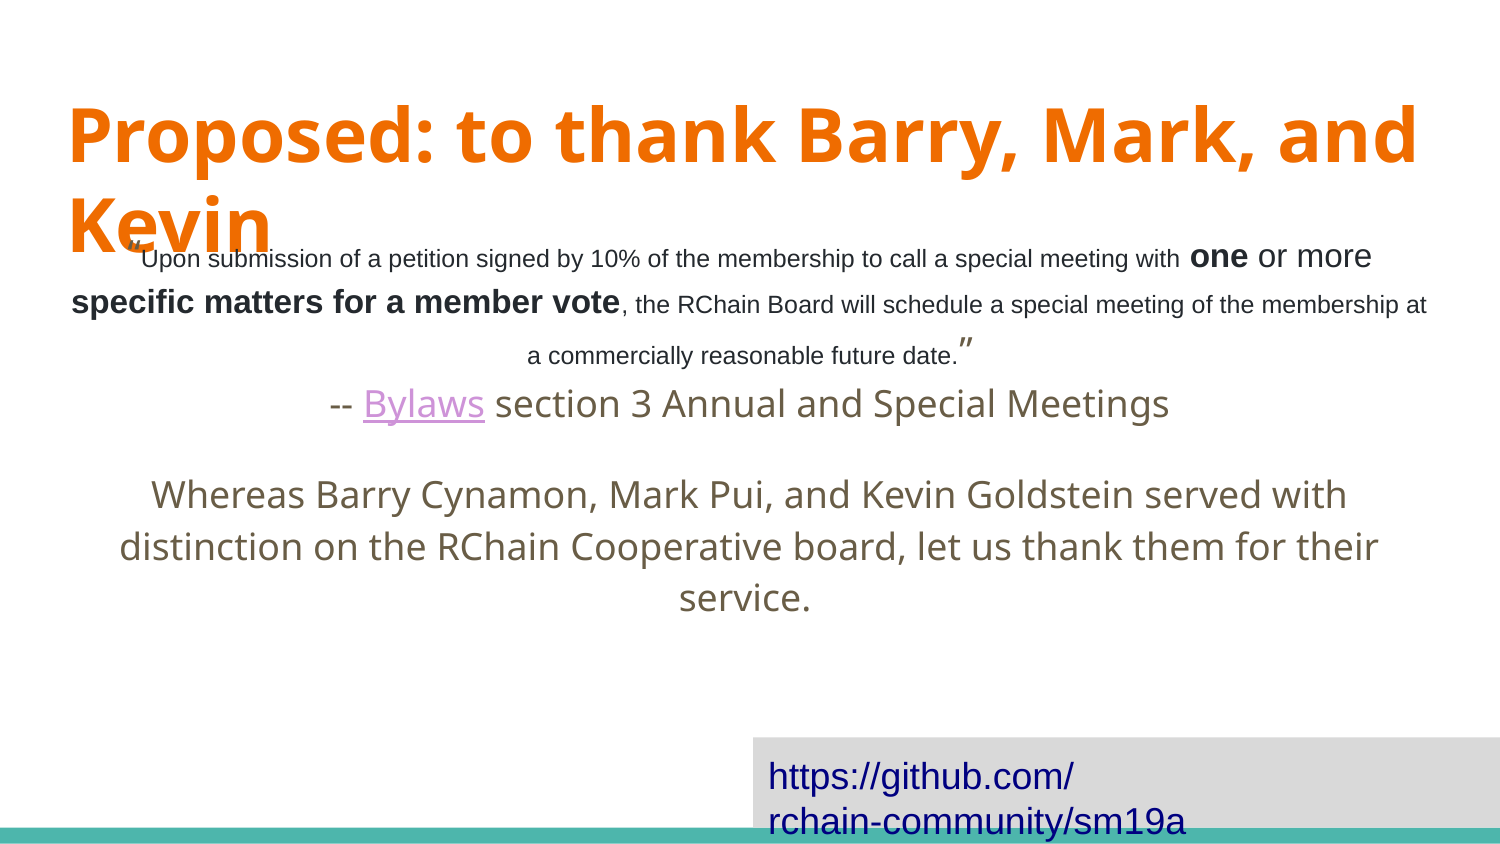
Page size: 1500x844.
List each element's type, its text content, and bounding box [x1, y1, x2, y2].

list “Upon submission of a petition signed by 10% of the membership to call a special meeting with one or more specific matters for a member vote, the RChain Board will schedule a special meeting of the membership at a commercially reasonable future date.” -- Bylaws section 3 Annual and Special Meetings Whereas Barry Cynamon, Mark Pui, and Kevin Goldstein served with distinction on the RChain Cooperative board, let us thank them for their service. [51, 207, 1449, 750]
title Proposed: to thank Barry, Mark, and Kevin [51, 72, 1449, 189]
